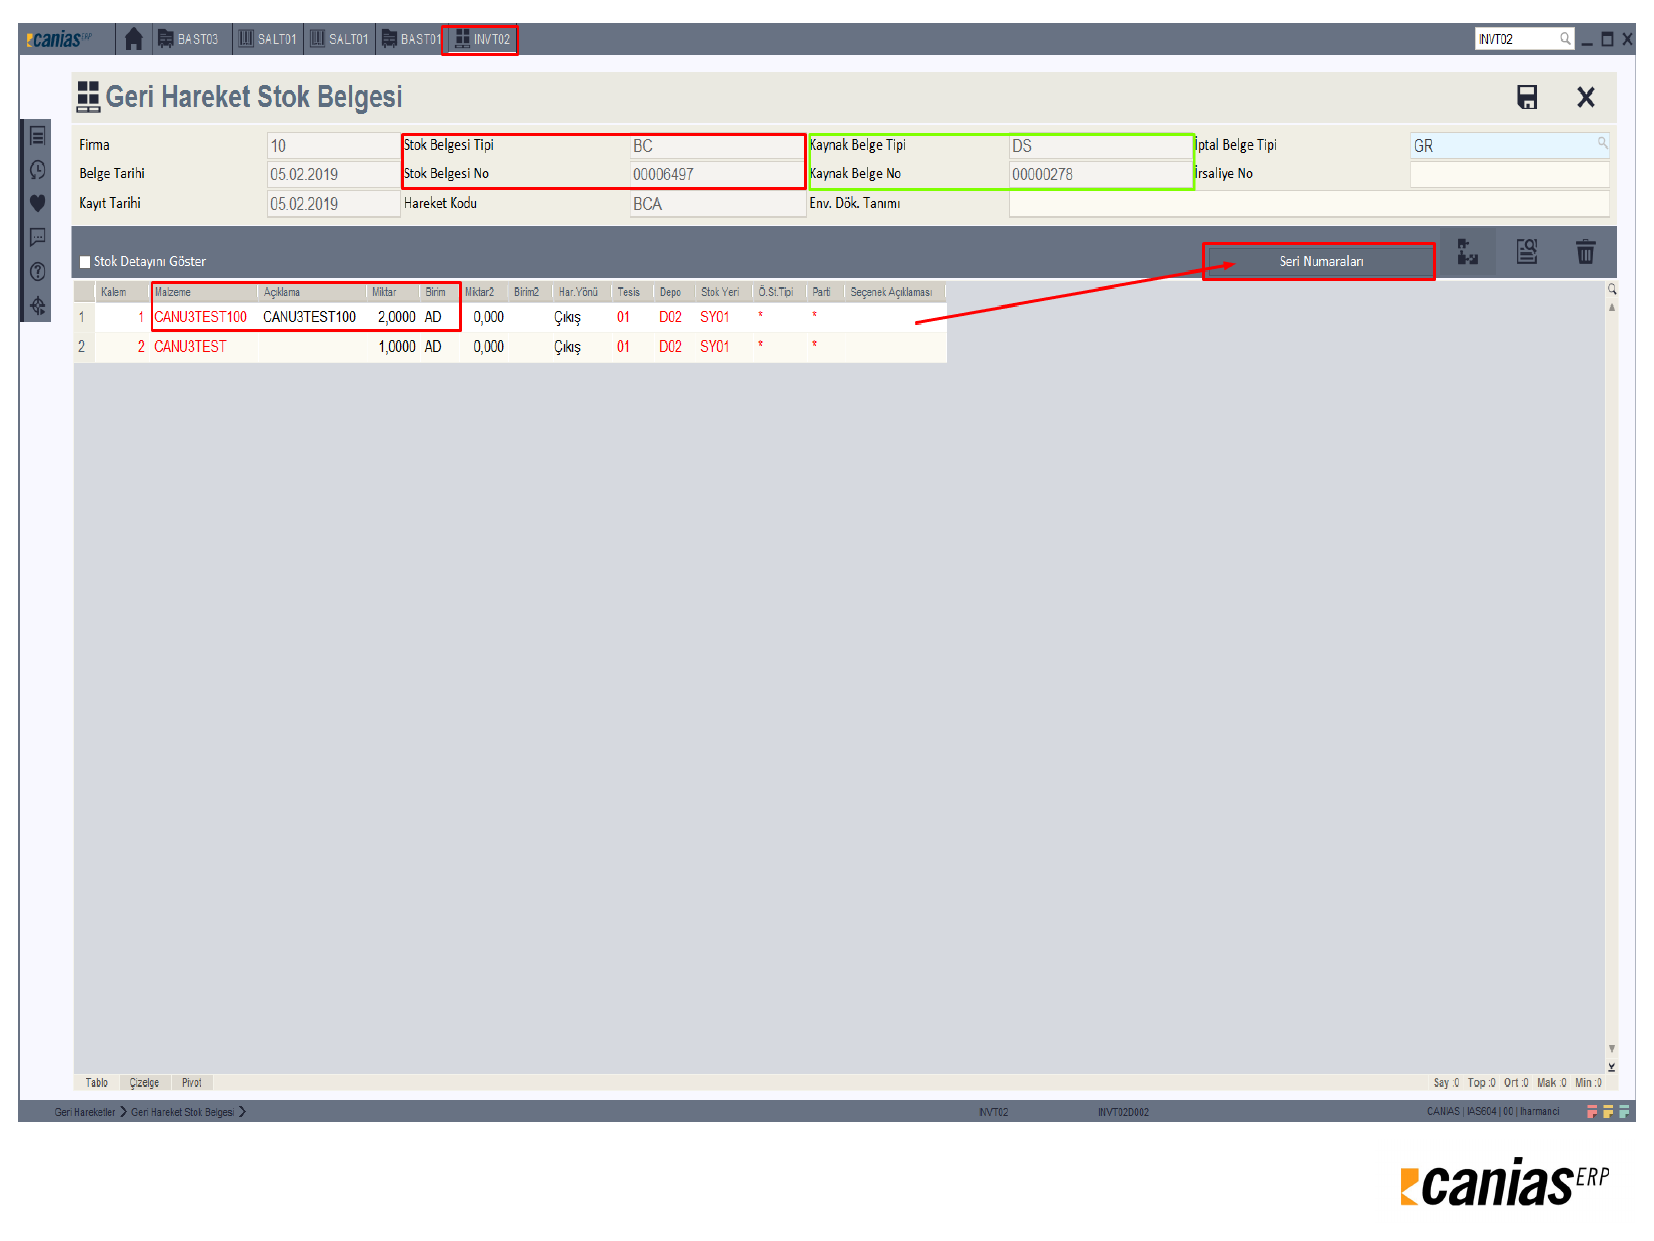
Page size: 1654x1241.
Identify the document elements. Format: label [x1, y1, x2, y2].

picture [18, 23, 1636, 1123]
picture [1375, 1139, 1635, 1223]
